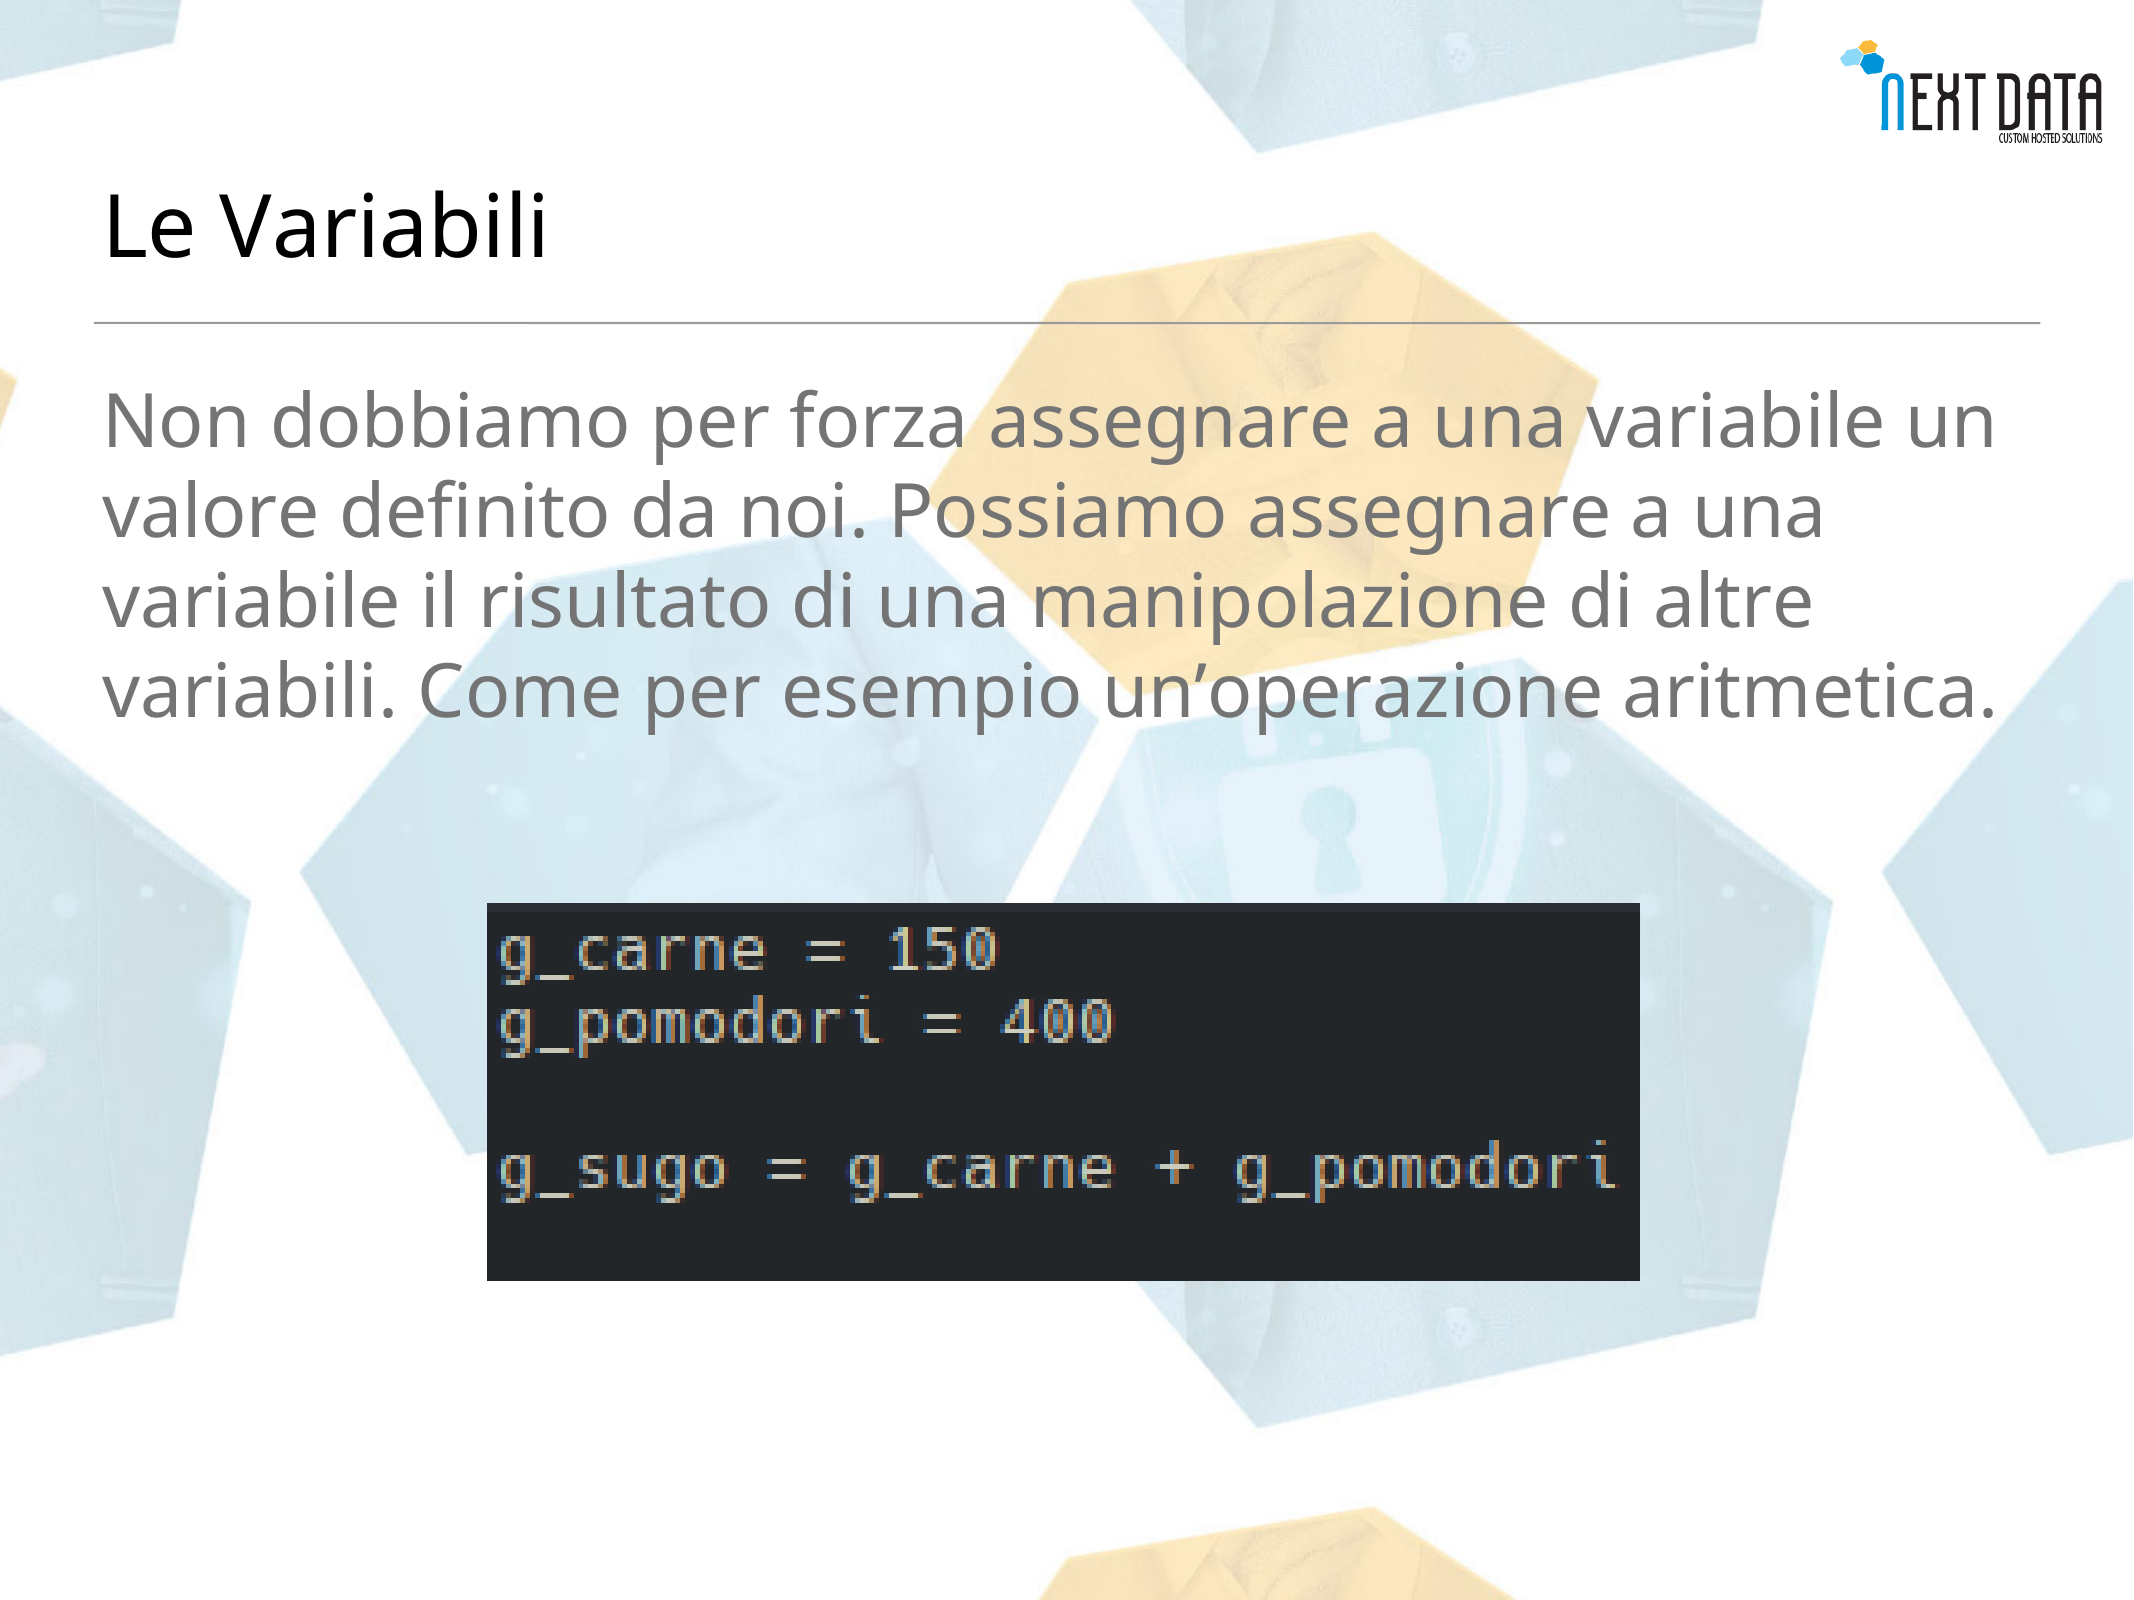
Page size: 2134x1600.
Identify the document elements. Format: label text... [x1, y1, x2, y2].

picture [0, 0, 2134, 1600]
text_box Non dobbiamo per forza assegnare a una variabile un valore definito da noi. Possiamo assegnare a una variabile il risultato di una manipolazione di altre variabili. Come per esempio un’operazione aritmetica. [93, 364, 2040, 1459]
text_box Le Variabili [93, 54, 2040, 284]
